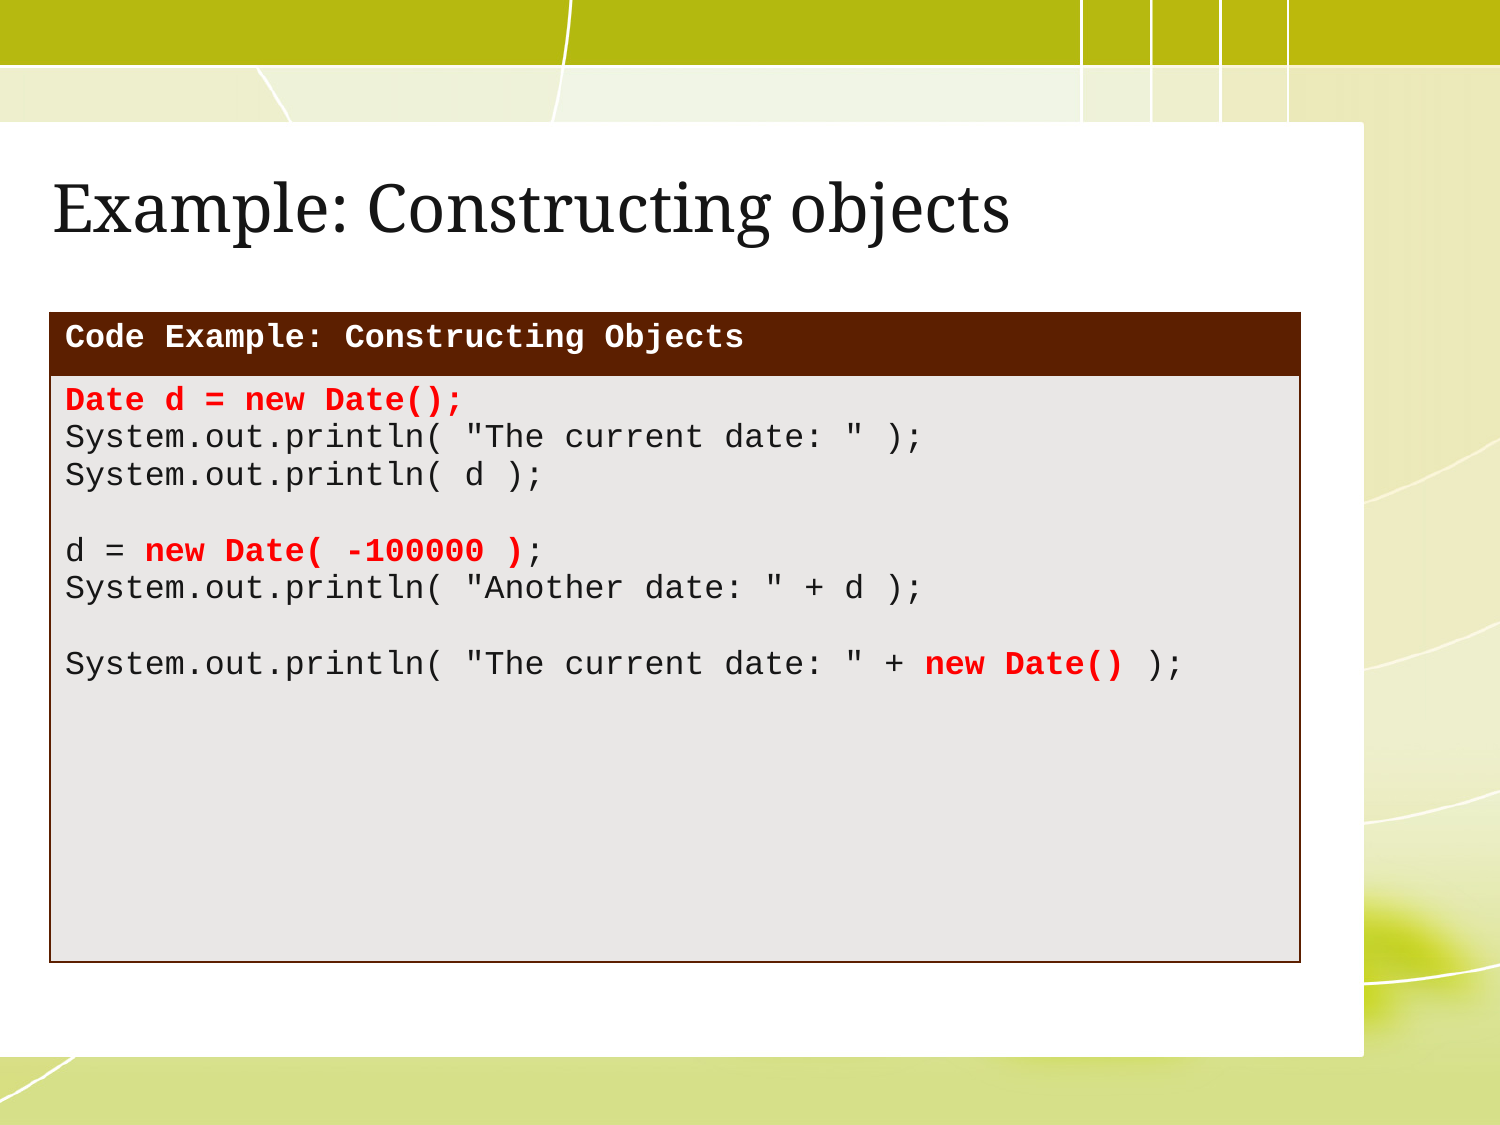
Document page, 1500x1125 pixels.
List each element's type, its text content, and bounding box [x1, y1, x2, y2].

picture [0, 0, 1500, 1125]
table_header Code Example: Constructing Objects [51, 313, 1299, 374]
title Example: Constructing objects [37, 137, 1288, 275]
table_cell Date d = new Date(); System.out.println( "The current date: " ); System.out.println( d ); d = new Date( -100000 ); System.out.println( "Another date: " + d ); System.out.println( "The current date: " + new Date() ); [51, 376, 1299, 961]
list [37, 287, 1288, 1088]
